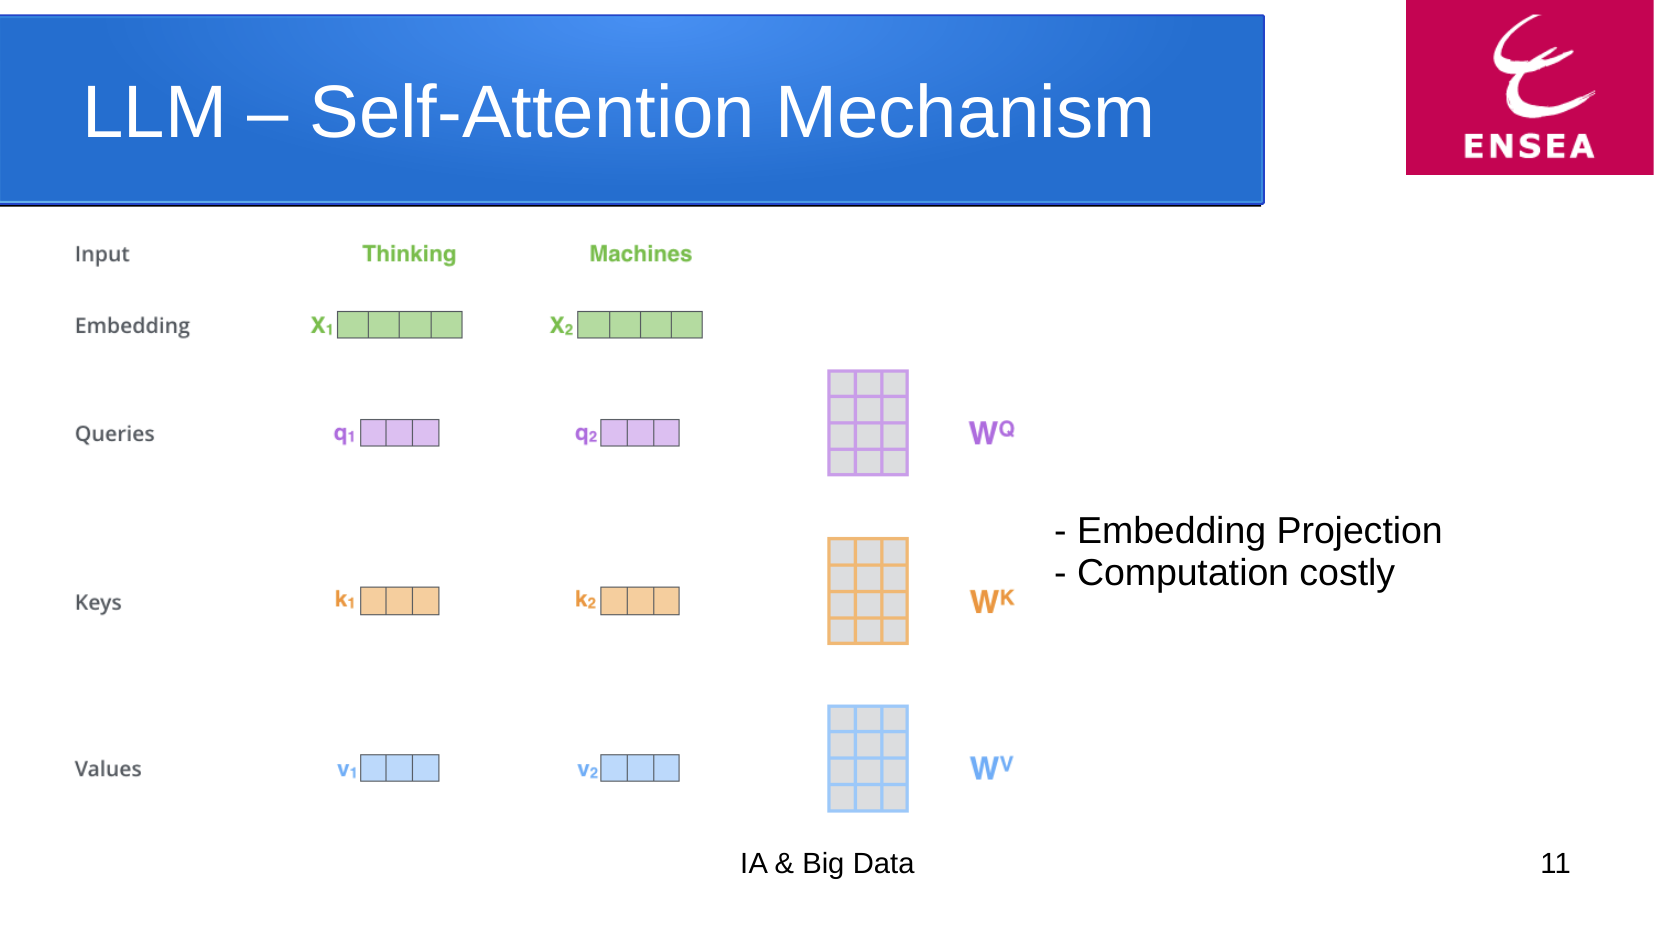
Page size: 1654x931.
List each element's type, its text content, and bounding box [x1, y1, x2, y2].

title LLM – Self-Attention Mechanism [82, 35, 1235, 189]
picture [1406, 0, 1654, 175]
picture [23, 225, 1040, 827]
text_box - Embedding Projection - Computation costly [1040, 501, 1571, 601]
